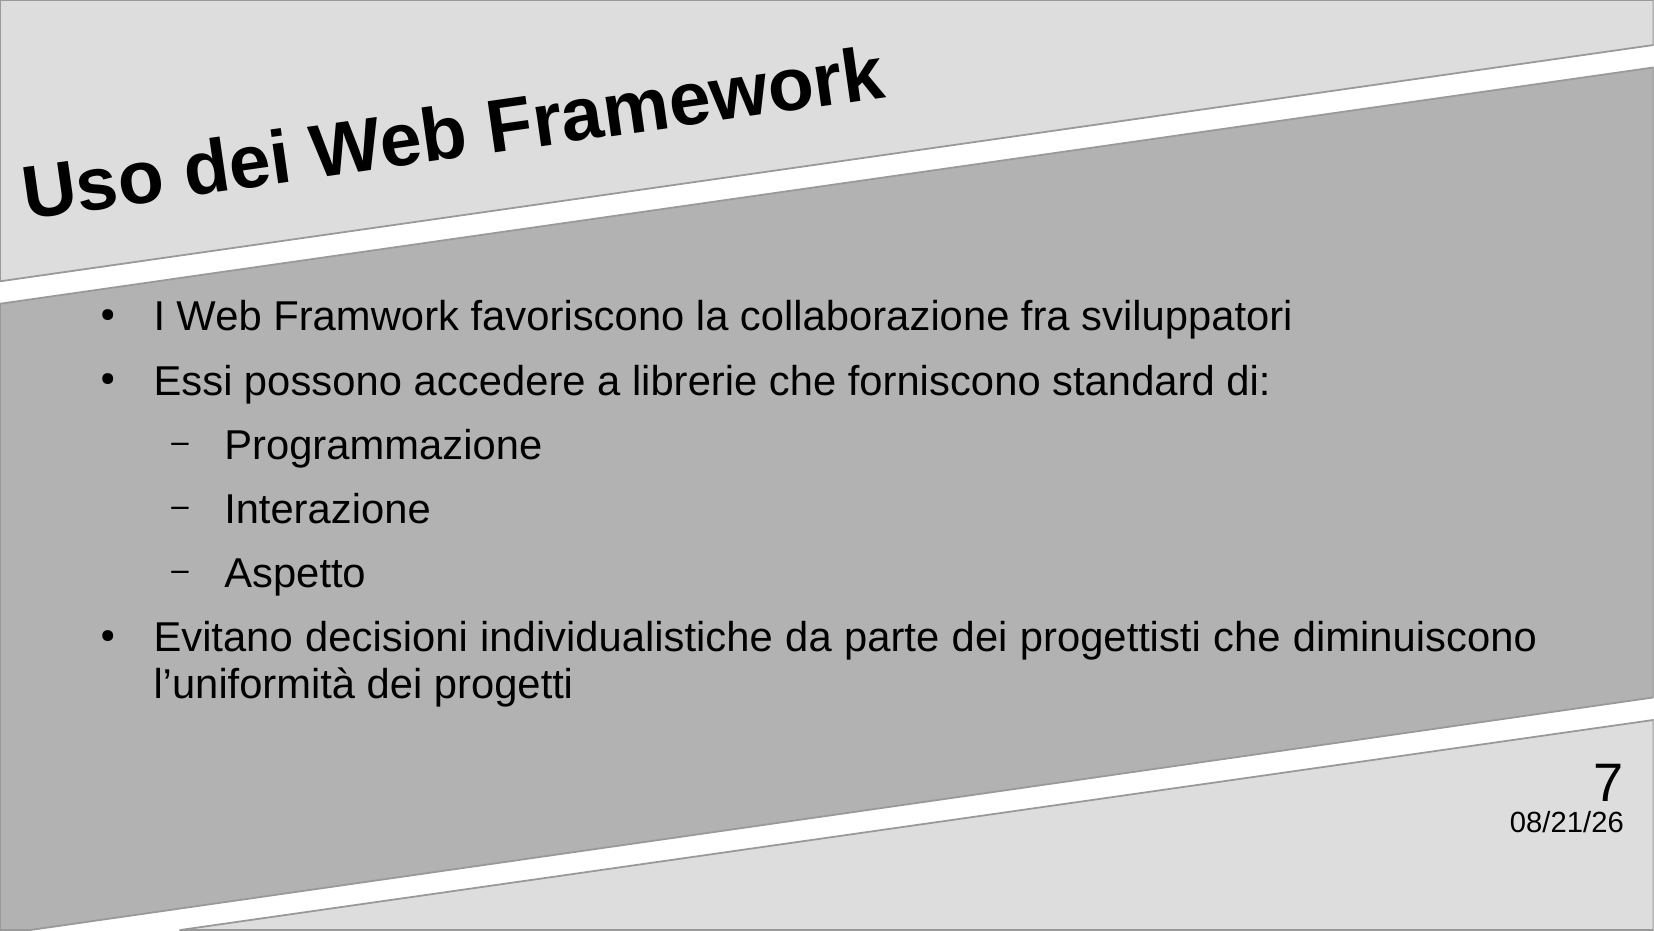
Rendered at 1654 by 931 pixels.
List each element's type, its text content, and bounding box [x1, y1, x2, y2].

list I Web Framwork favoriscono la collaborazione fra sviluppatori Essi possono accedere a librerie che forniscono standard di: Programmazione Interazione Aspetto Evitano decisioni individualistiche da parte dei progettisti che diminuiscono l’uniformità dei progetti [82, 292, 1538, 833]
title Uso dei Web Framework [11, 0, 1496, 272]
